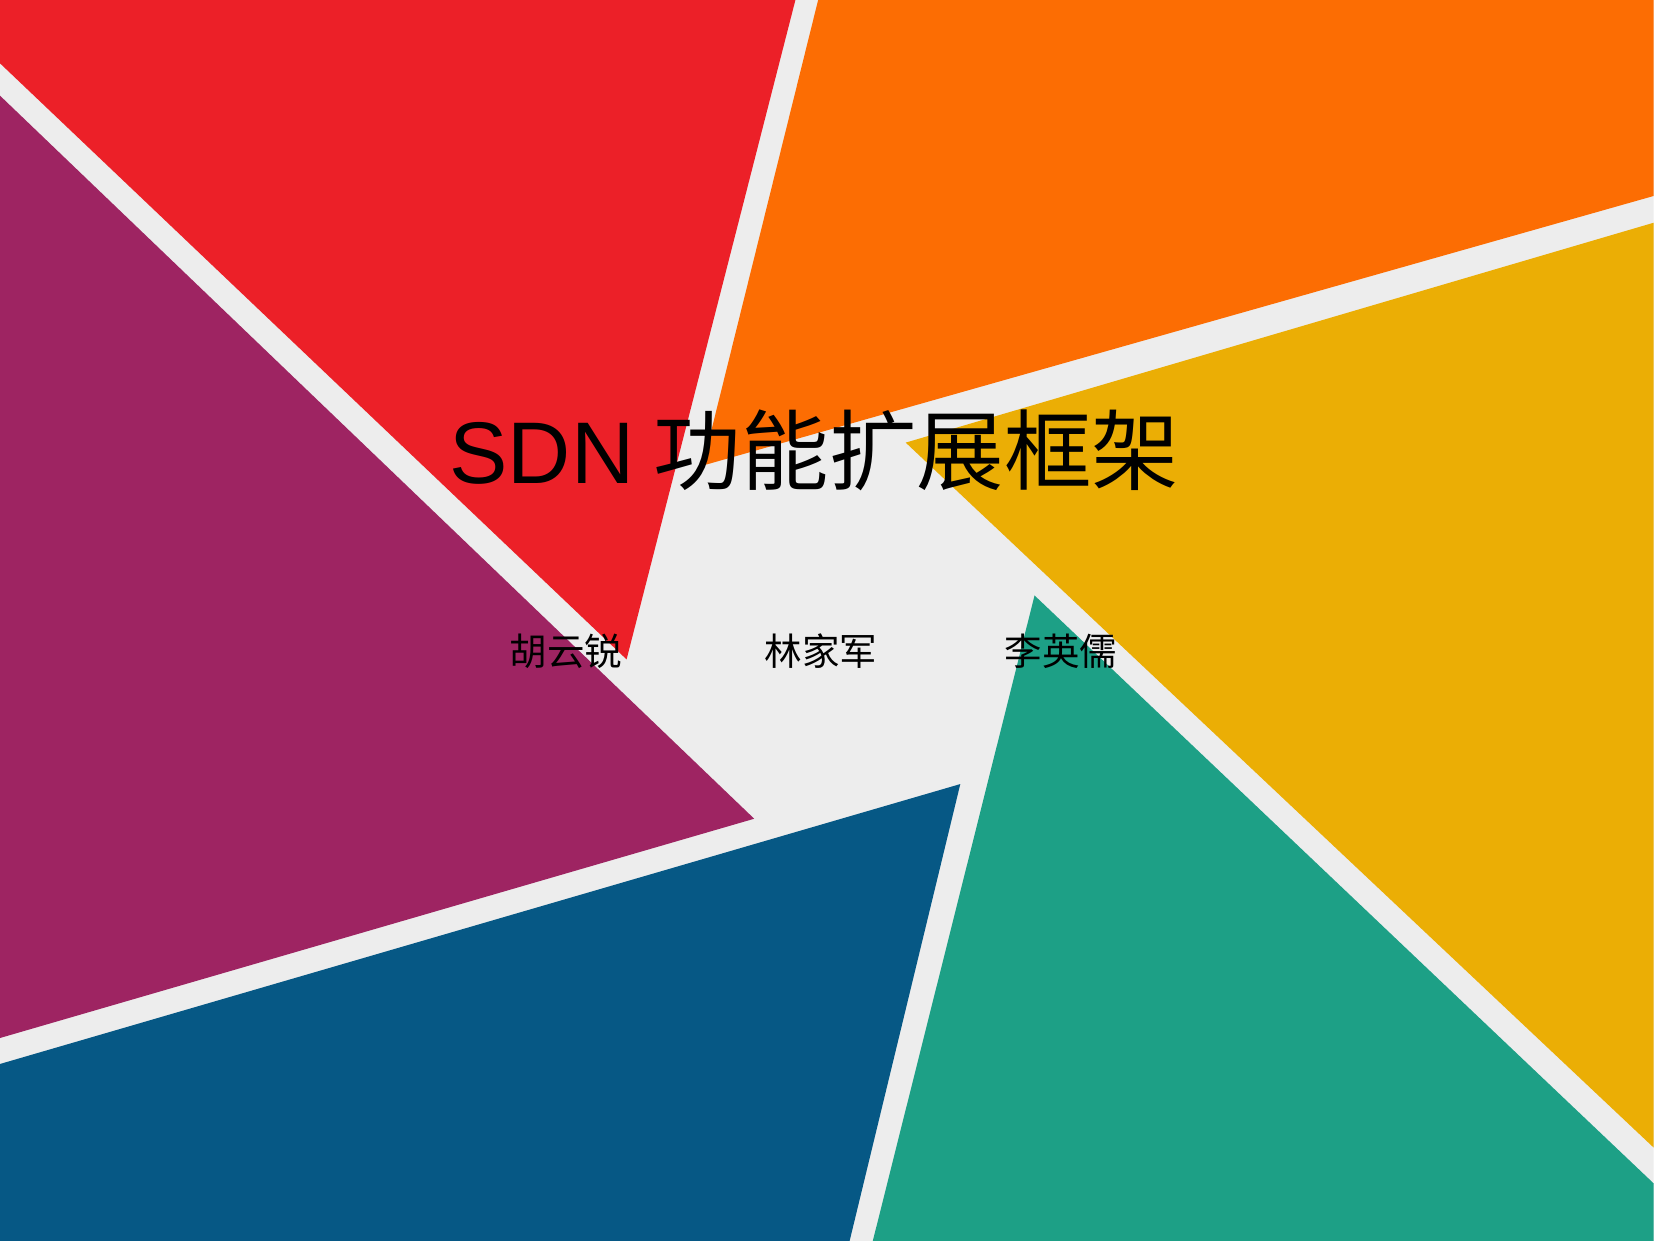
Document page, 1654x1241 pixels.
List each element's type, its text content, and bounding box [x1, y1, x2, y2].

text_box SDN功能扩展框架 [435, 375, 1261, 596]
text_box 林家军 [750, 615, 901, 691]
text_box 胡云锐 [495, 615, 661, 678]
text_box 李英儒 [990, 615, 1141, 678]
